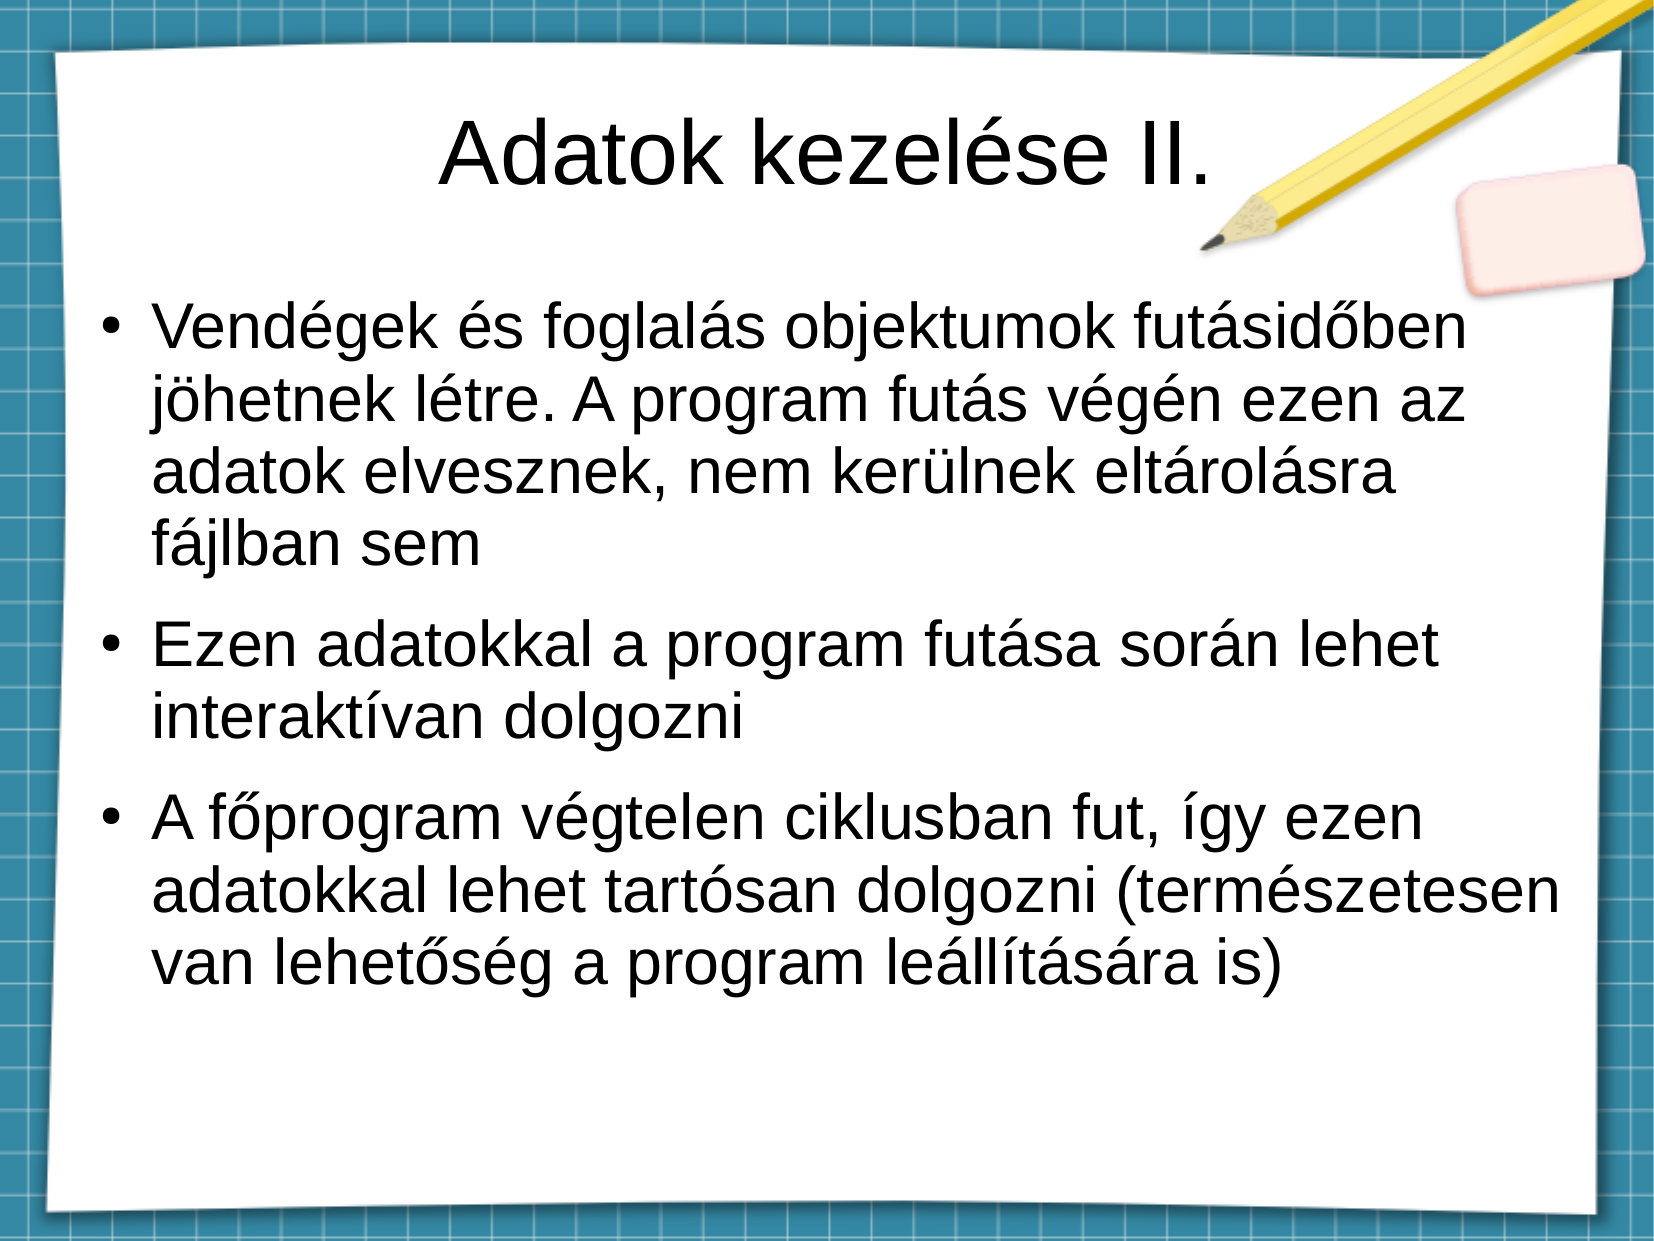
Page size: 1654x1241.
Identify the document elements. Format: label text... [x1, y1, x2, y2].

picture [0, 0, 1654, 1241]
title Adatok kezelése II. [82, 49, 1571, 257]
list Vendégek és foglalás objektumok futásidőben jöhetnek létre. A program futás végén ezen az adatok elvesznek, nem kerülnek eltárolásra fájlban sem Ezen adatokkal a program futása során lehet interaktívan dolgozni A főprogram végtelen ciklusban fut, így ezen adatokkal lehet tartósan dolgozni (természetesen van lehetőség a program leállítására is) [82, 290, 1571, 1010]
